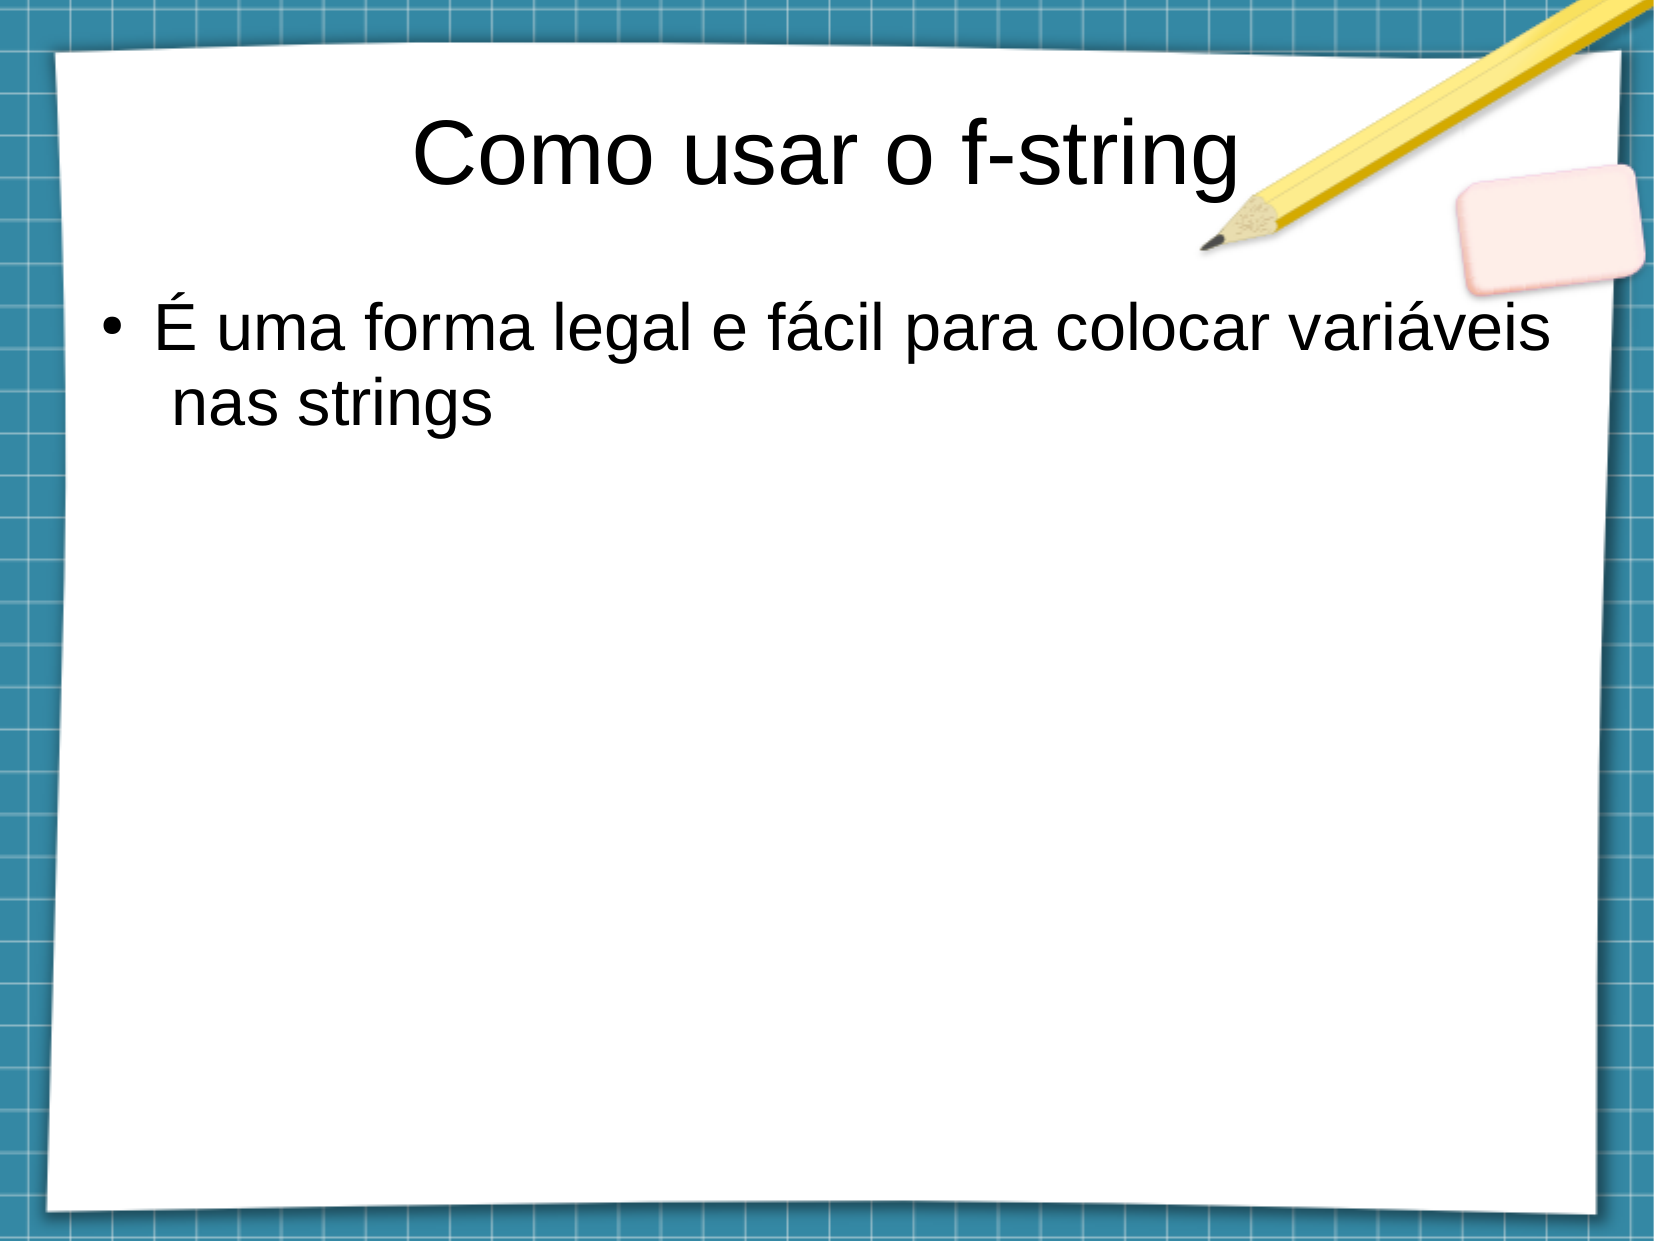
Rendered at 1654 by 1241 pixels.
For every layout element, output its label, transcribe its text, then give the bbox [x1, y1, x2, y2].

list É uma forma legal e fácil para colocar variáveis nas strings [82, 290, 1571, 1010]
title Como usar o f-string [82, 49, 1571, 257]
picture [0, 0, 1654, 1241]
